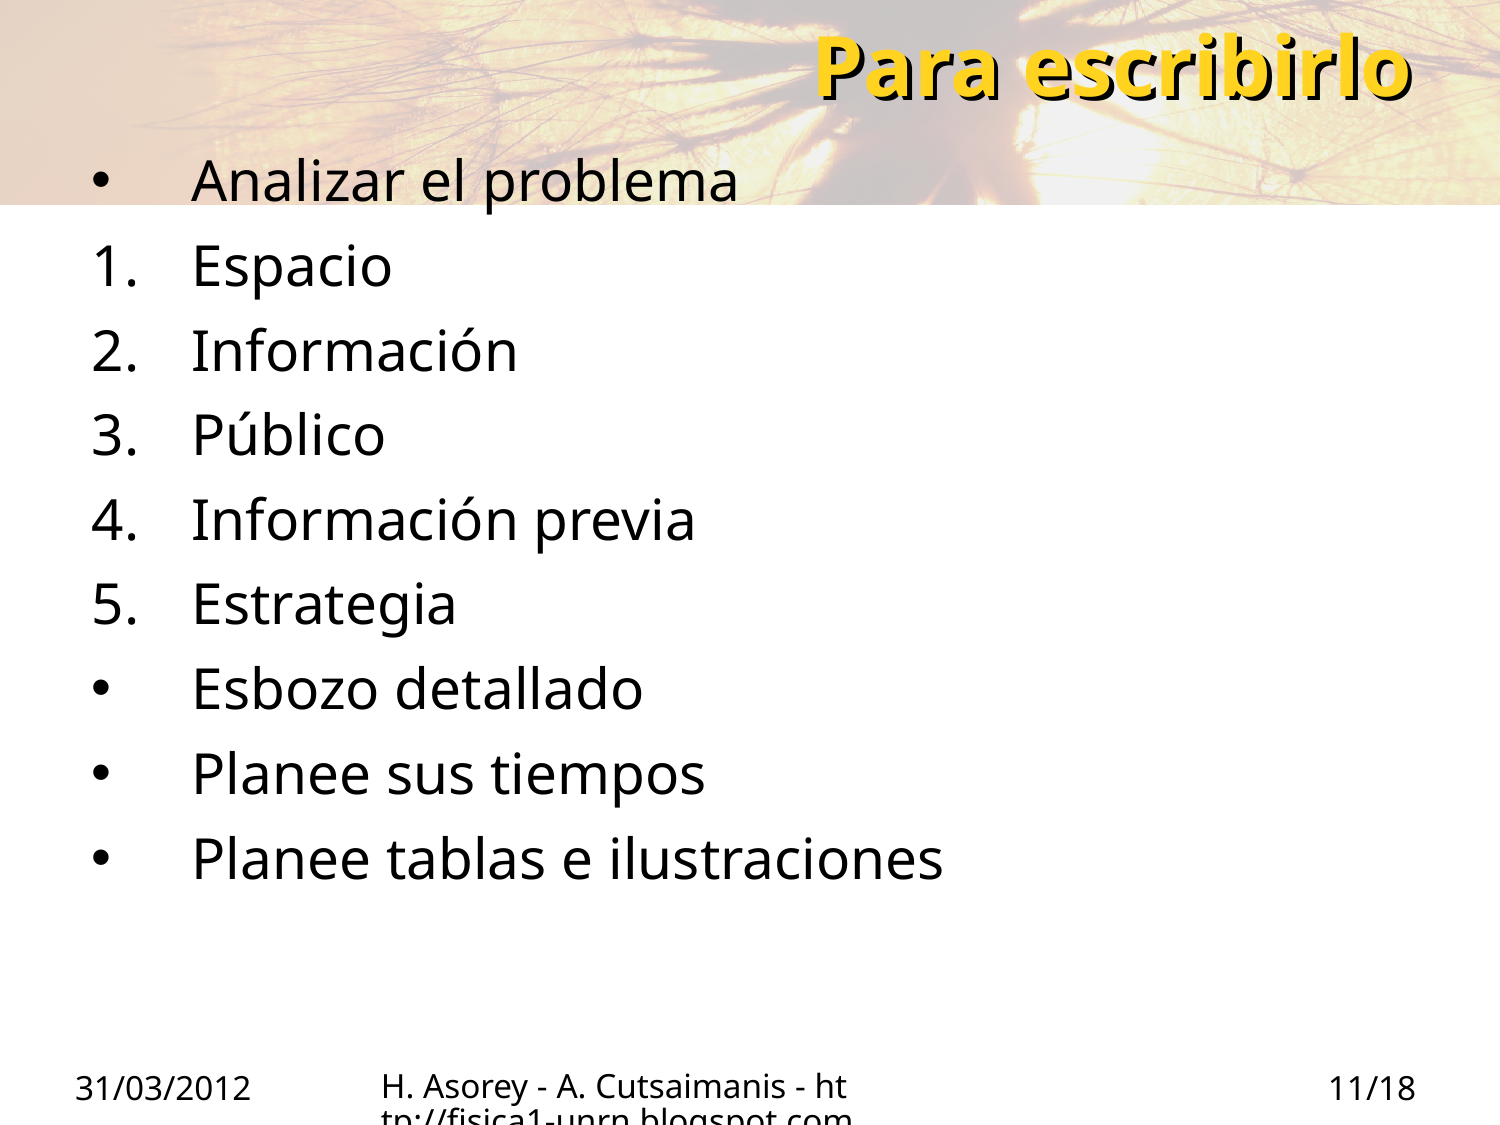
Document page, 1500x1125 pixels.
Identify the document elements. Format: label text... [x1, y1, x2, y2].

title Para escribirlo [76, 0, 1427, 126]
picture [0, 0, 1500, 205]
list Analizar el problema Espacio Información Público Información previa Estrategia Esbozo detallado Planee sus tiempos Planee tablas e ilustraciones [76, 137, 1427, 1024]
